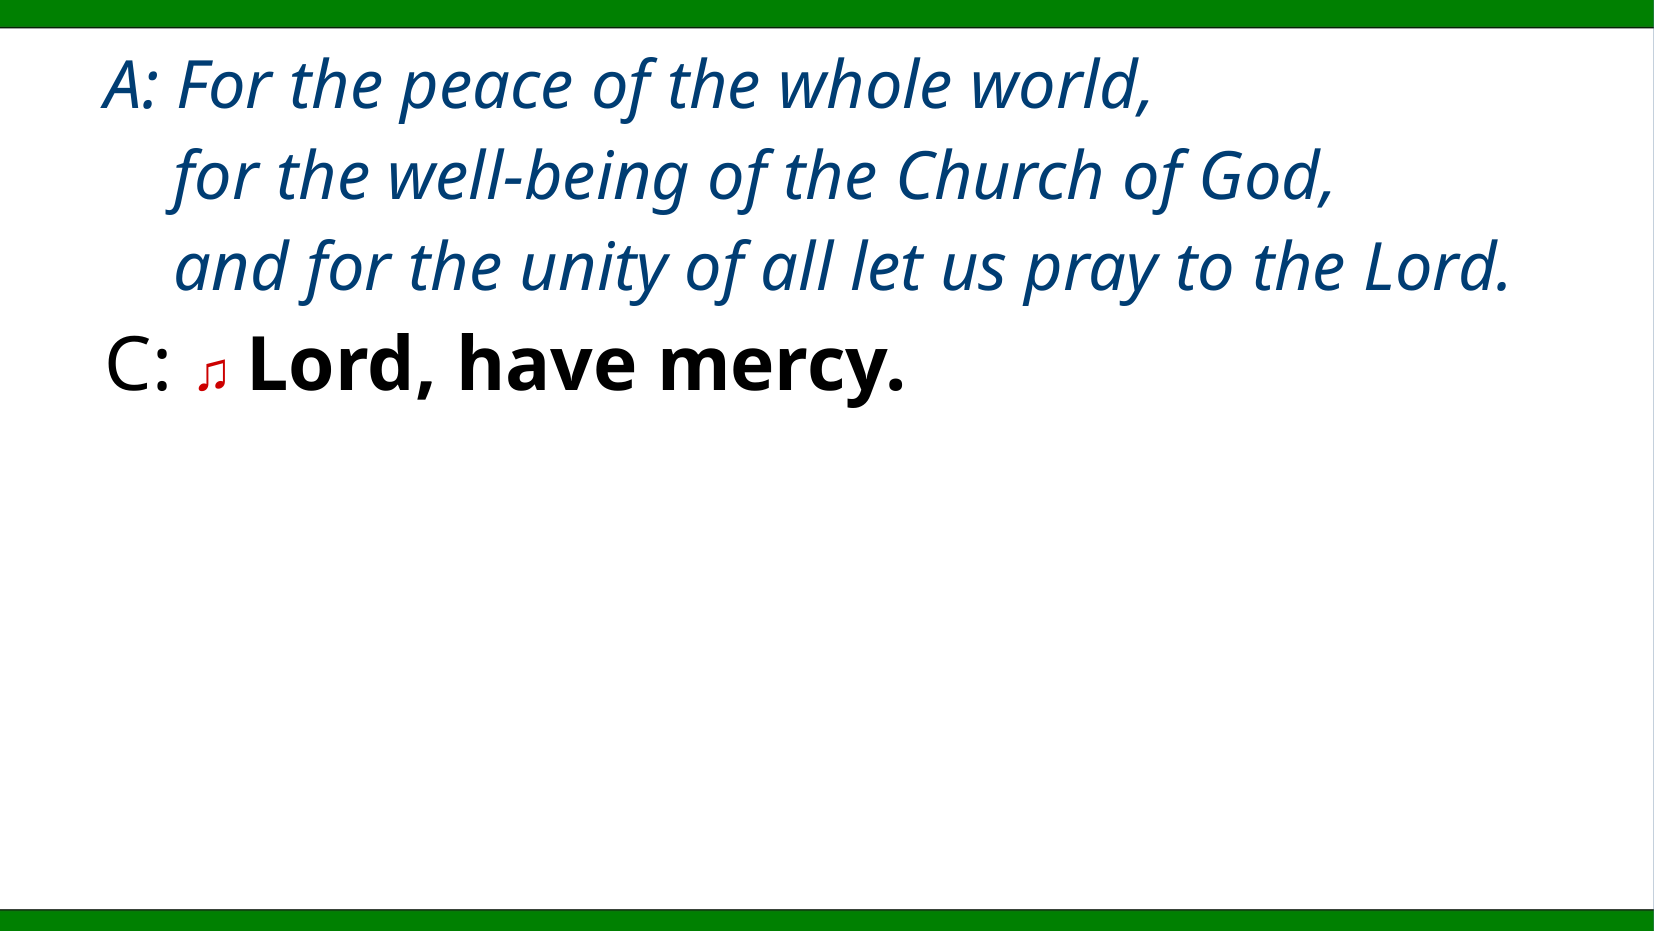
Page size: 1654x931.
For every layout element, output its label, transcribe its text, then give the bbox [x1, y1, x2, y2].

text_box A: For the peace of the whole world, for the well-being of the Church of God, and for the unity of all let us pray to the Lord. C: ♫ Lord, have mercy. [90, 30, 1561, 421]
picture [0, 0, 1654, 931]
